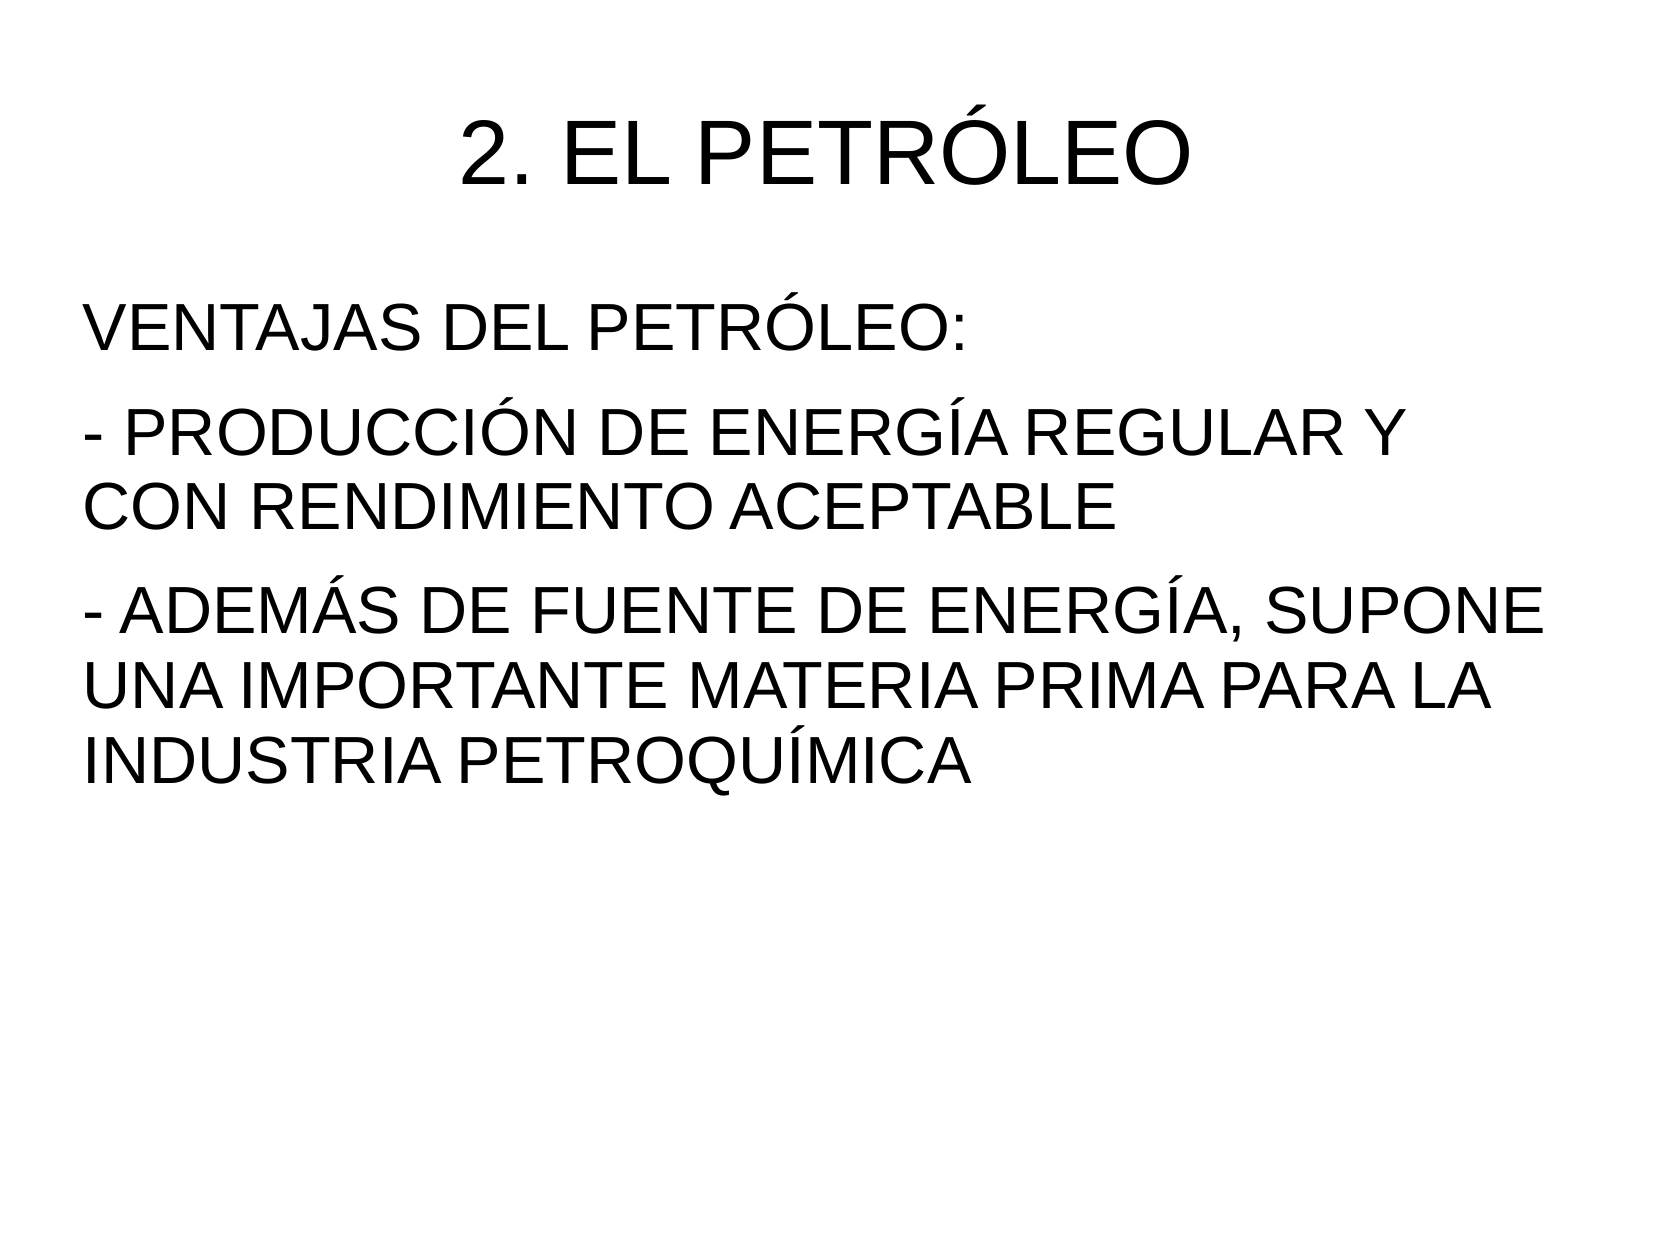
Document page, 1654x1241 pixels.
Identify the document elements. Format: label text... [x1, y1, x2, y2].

list VENTAJAS DEL PETRÓLEO: - PRODUCCIÓN DE ENERGÍA REGULAR Y CON RENDIMIENTO ACEPTABLE - ADEMÁS DE FUENTE DE ENERGÍA, SUPONE UNA IMPORTANTE MATERIA PRIMA PARA LA INDUSTRIA PETROQUÍMICA [82, 290, 1571, 1109]
title 2. EL PETRÓLEO [82, 49, 1571, 257]
